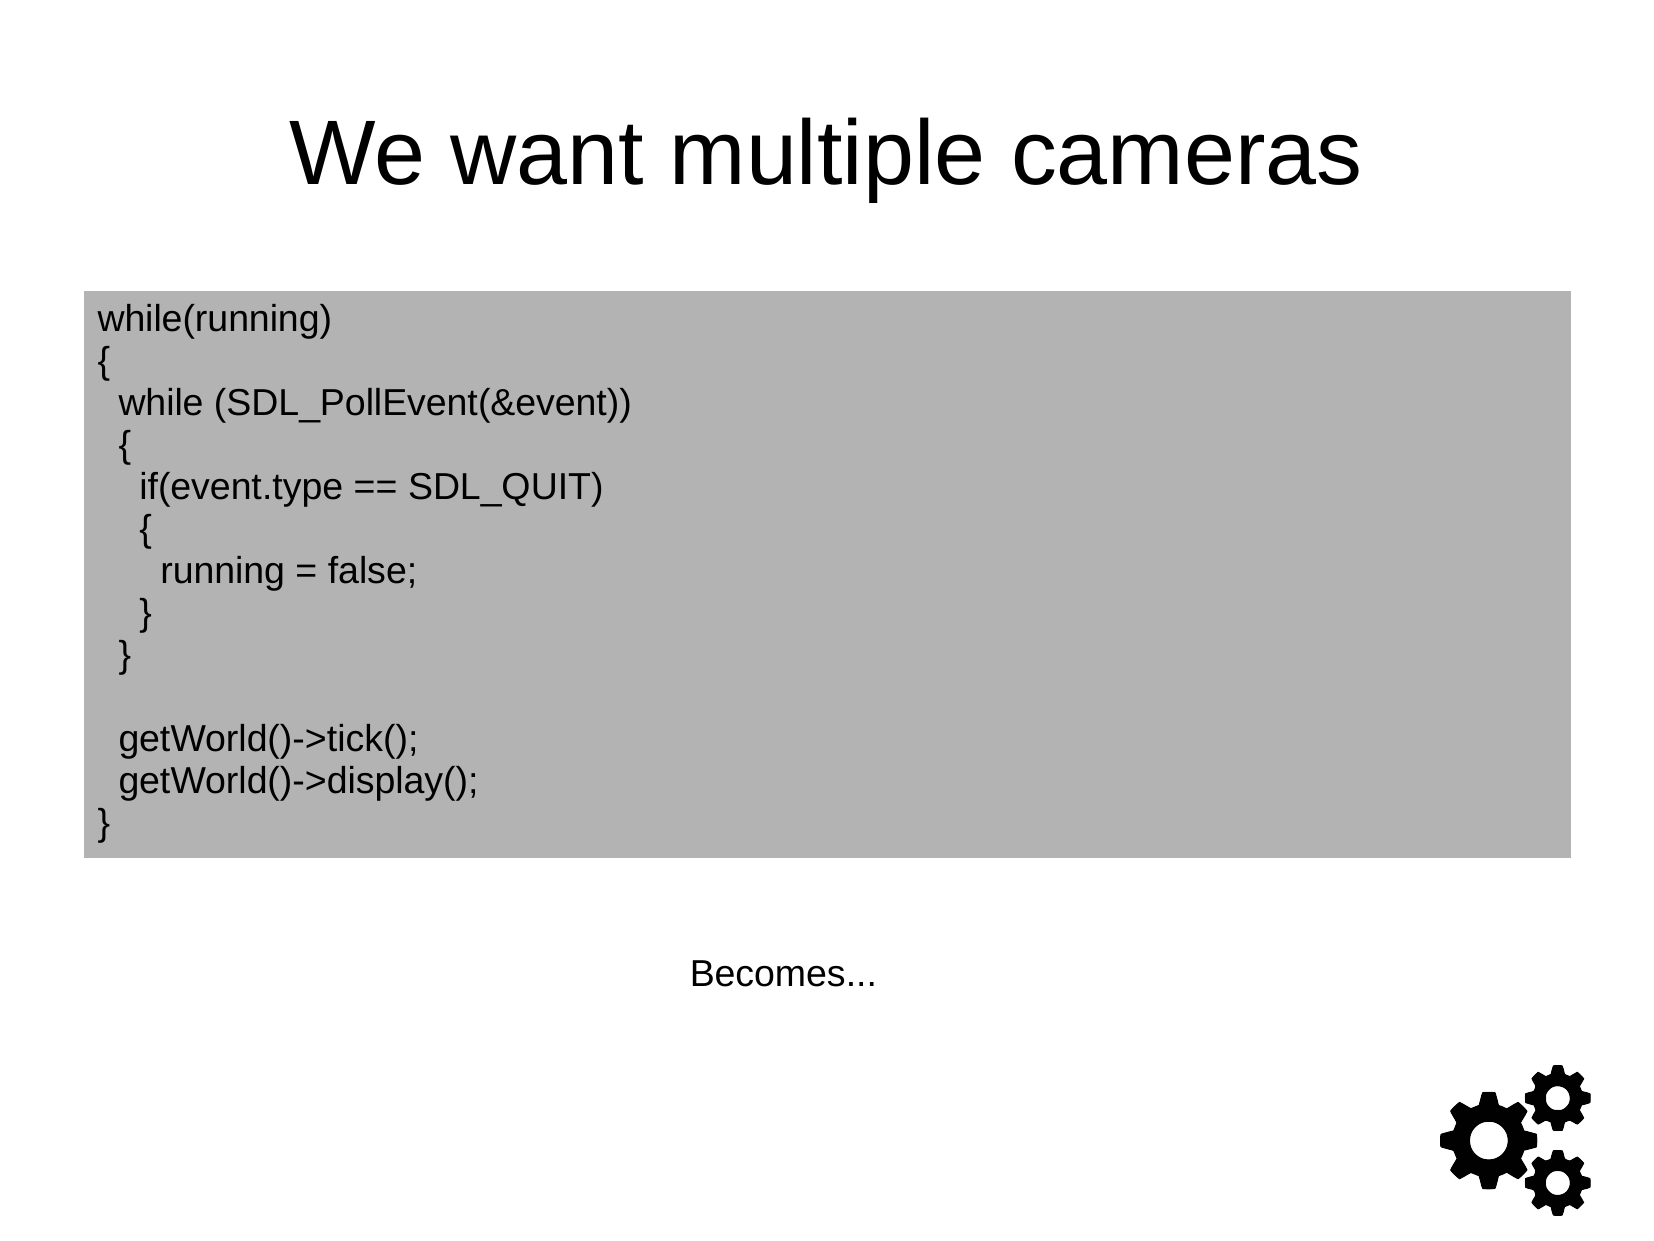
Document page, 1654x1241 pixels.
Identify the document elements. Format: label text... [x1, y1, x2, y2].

picture [1440, 1065, 1591, 1216]
table_header while(running) { while (SDL_PollEvent(&event)) { if(event.type == SDL_QUIT) { running = false; } } getWorld()->tick(); getWorld()->display(); } [84, 291, 1571, 858]
title We want multiple cameras [82, 49, 1571, 257]
text_box Becomes... [675, 945, 1216, 1002]
